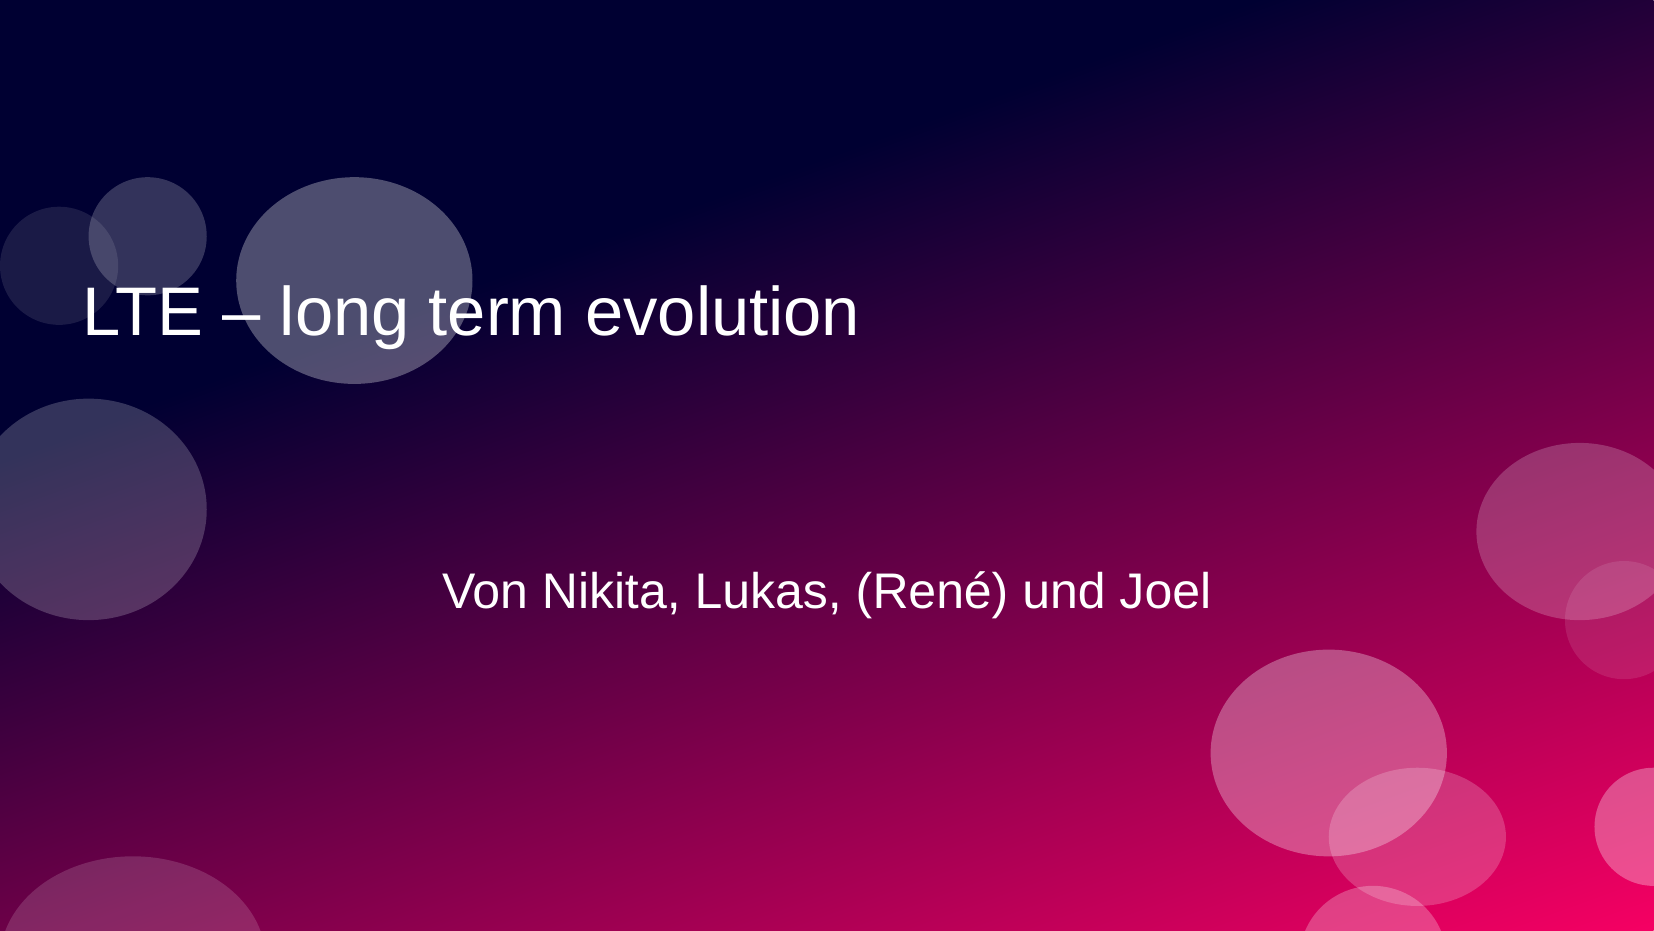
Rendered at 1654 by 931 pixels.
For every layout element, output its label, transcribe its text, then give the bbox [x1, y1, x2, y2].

subtitle Von Nikita, Lukas, (René) und Joel [82, 425, 1571, 758]
title LTE – long term evolution [82, 234, 1571, 390]
